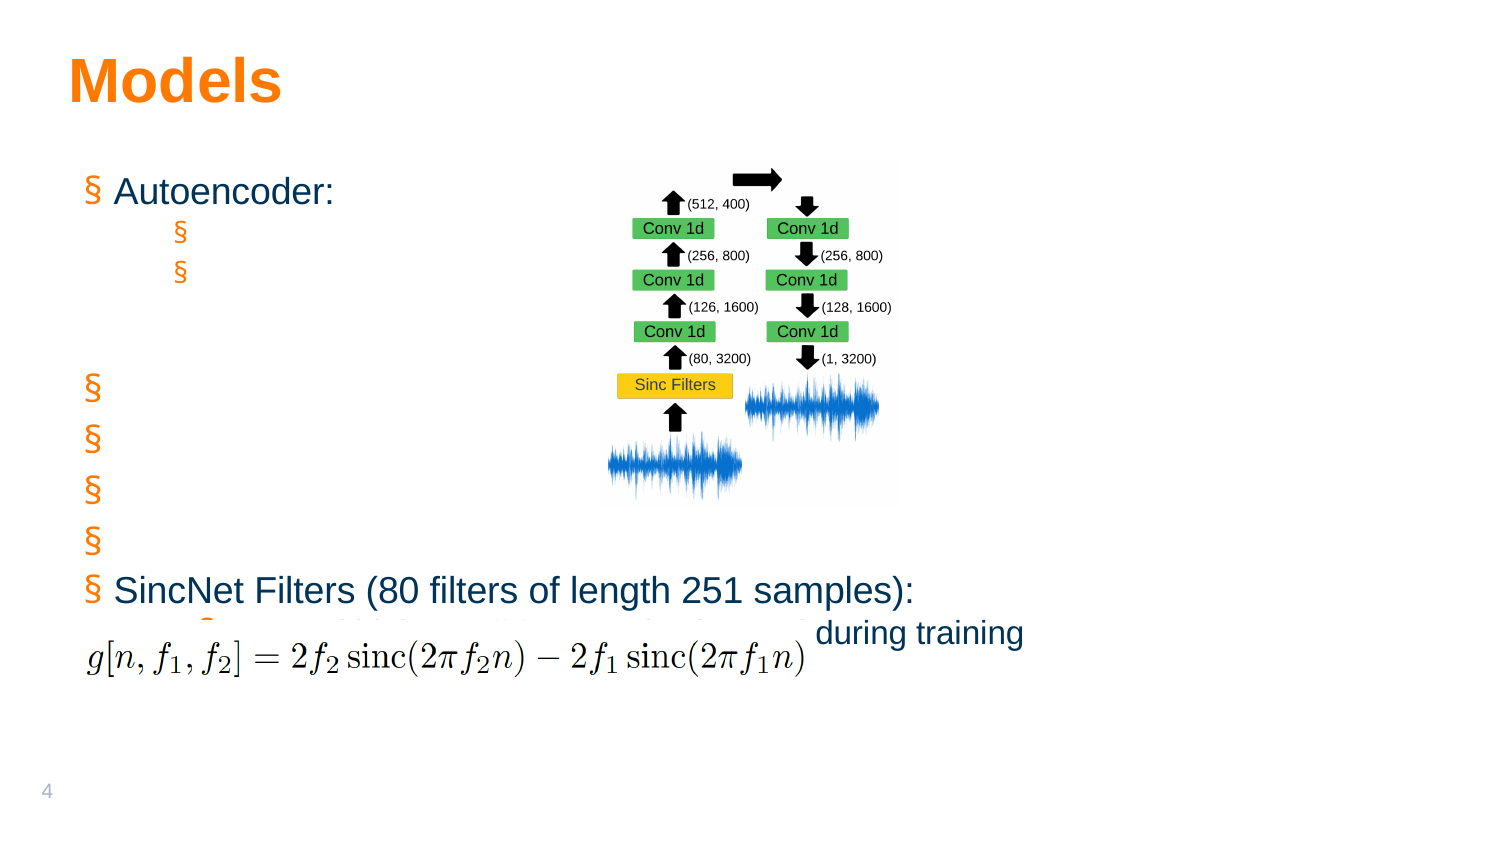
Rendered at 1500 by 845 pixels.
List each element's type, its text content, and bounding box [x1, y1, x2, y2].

picture [77, 620, 808, 692]
slide_number 4 [41, 777, 112, 803]
title Models [68, 40, 1432, 116]
list Autoencoder: SincNet Filters (80 filters of length 251 samples): Low and high cutoff frequencies learned during training [68, 159, 1432, 710]
picture [600, 159, 901, 508]
